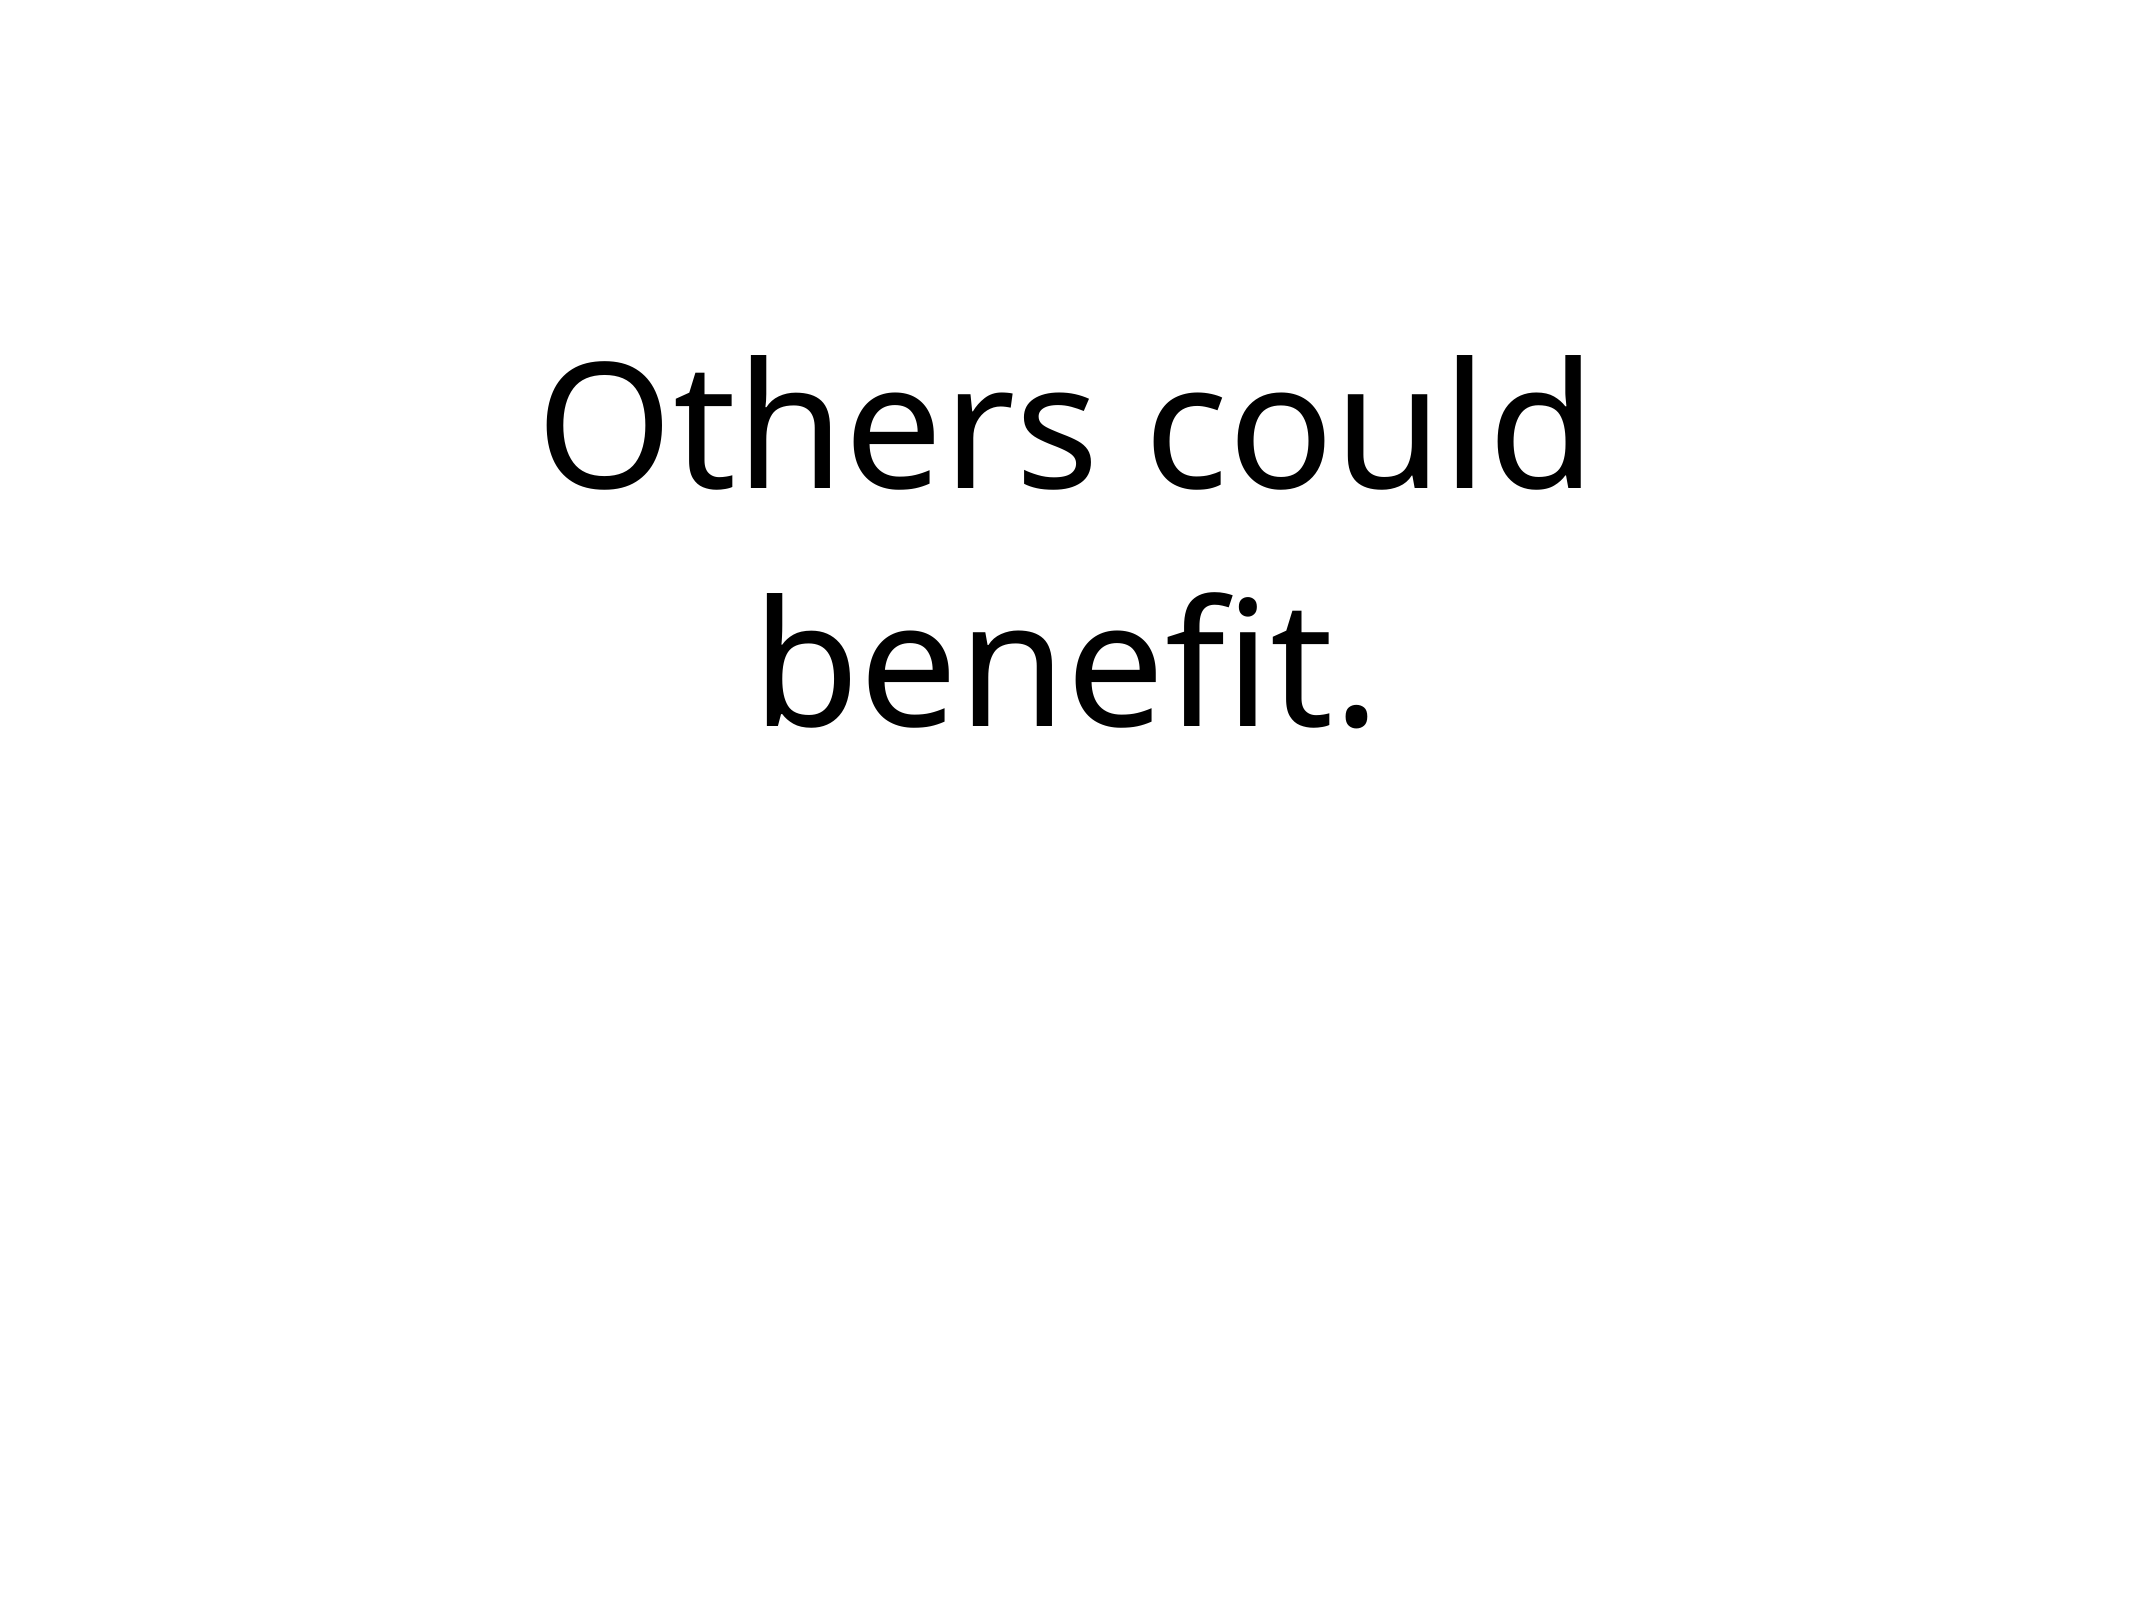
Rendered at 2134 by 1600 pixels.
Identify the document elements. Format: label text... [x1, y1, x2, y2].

title Others could benefit. [208, 268, 1925, 811]
